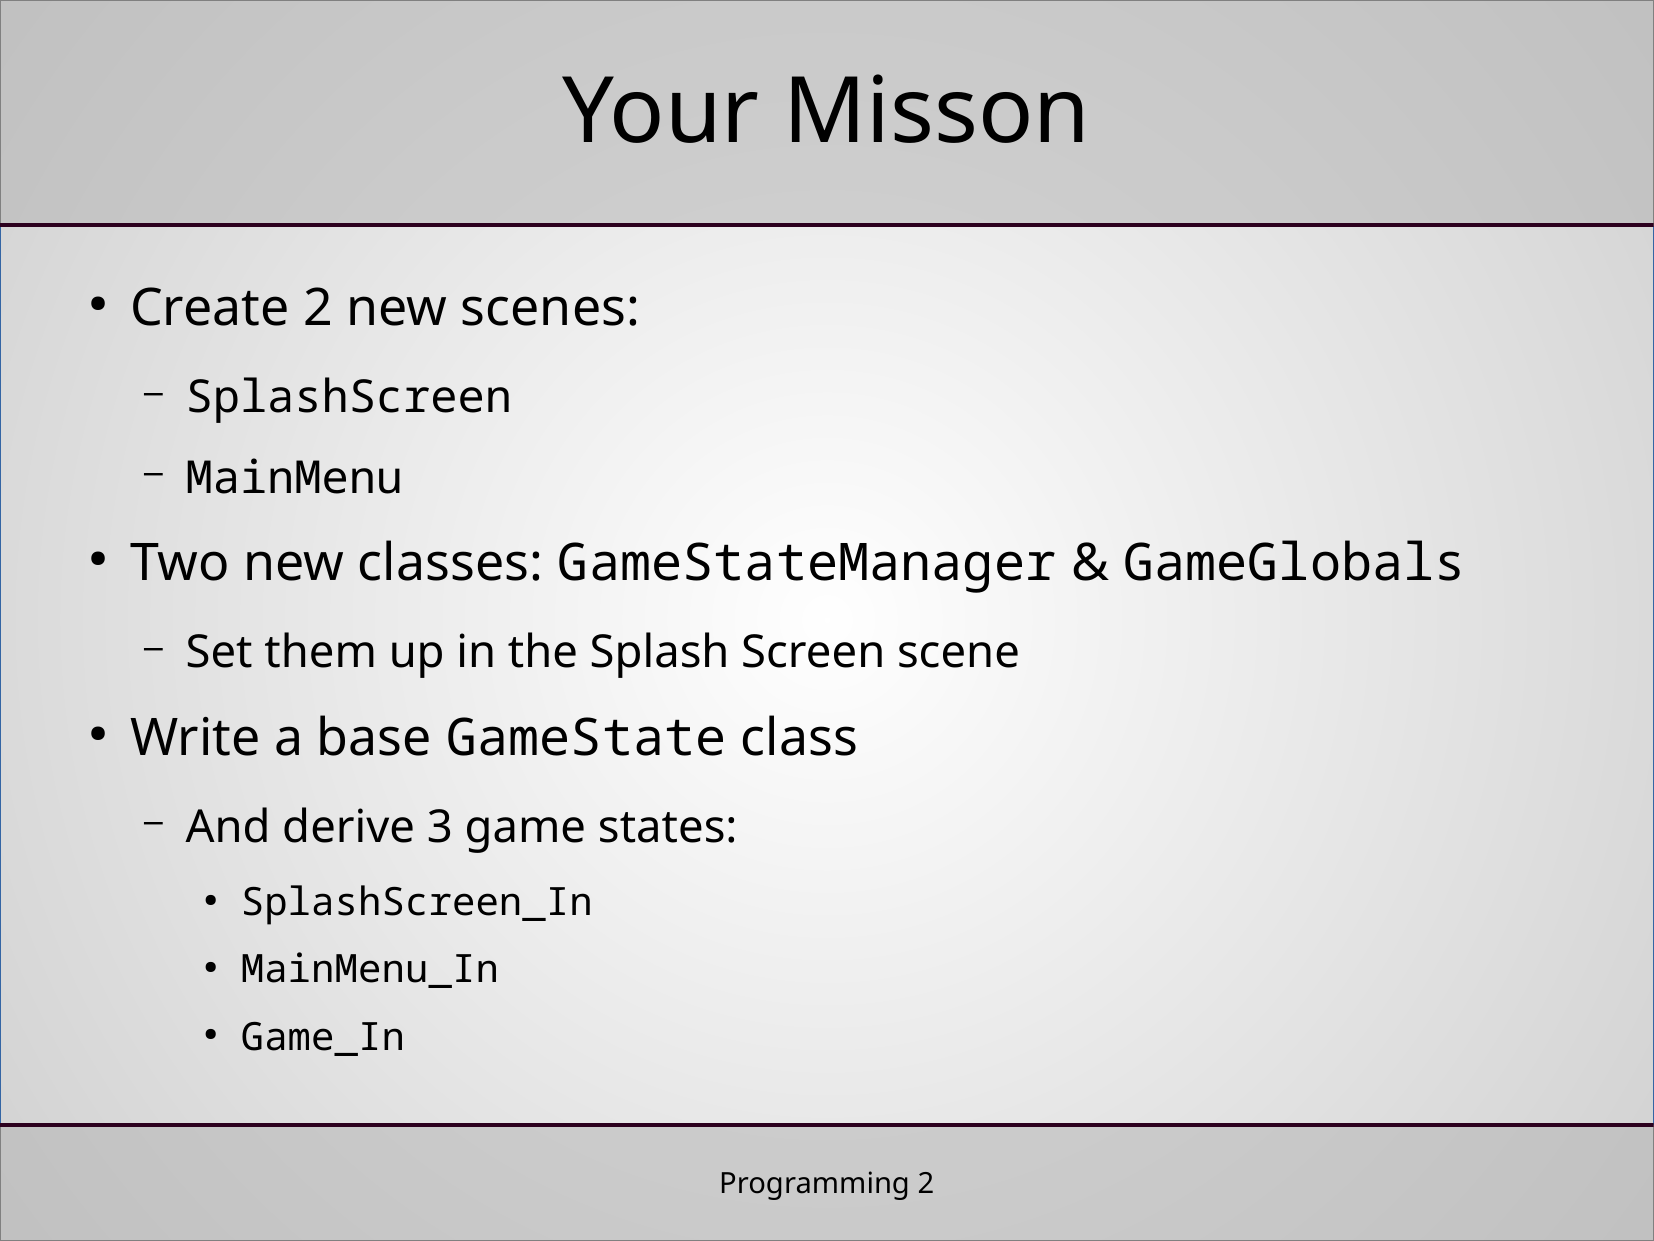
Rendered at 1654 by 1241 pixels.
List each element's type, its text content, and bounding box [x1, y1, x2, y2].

list Create 2 new scenes: SplashScreen MainMenu Two new classes: GameStateManager & GameGlobals Set them up in the Splash Screen scene Write a base GameState class And derive 3 game states: SplashScreen_In MainMenu_In Game_In [75, 270, 1571, 1075]
title Your Misson [82, 34, 1571, 181]
